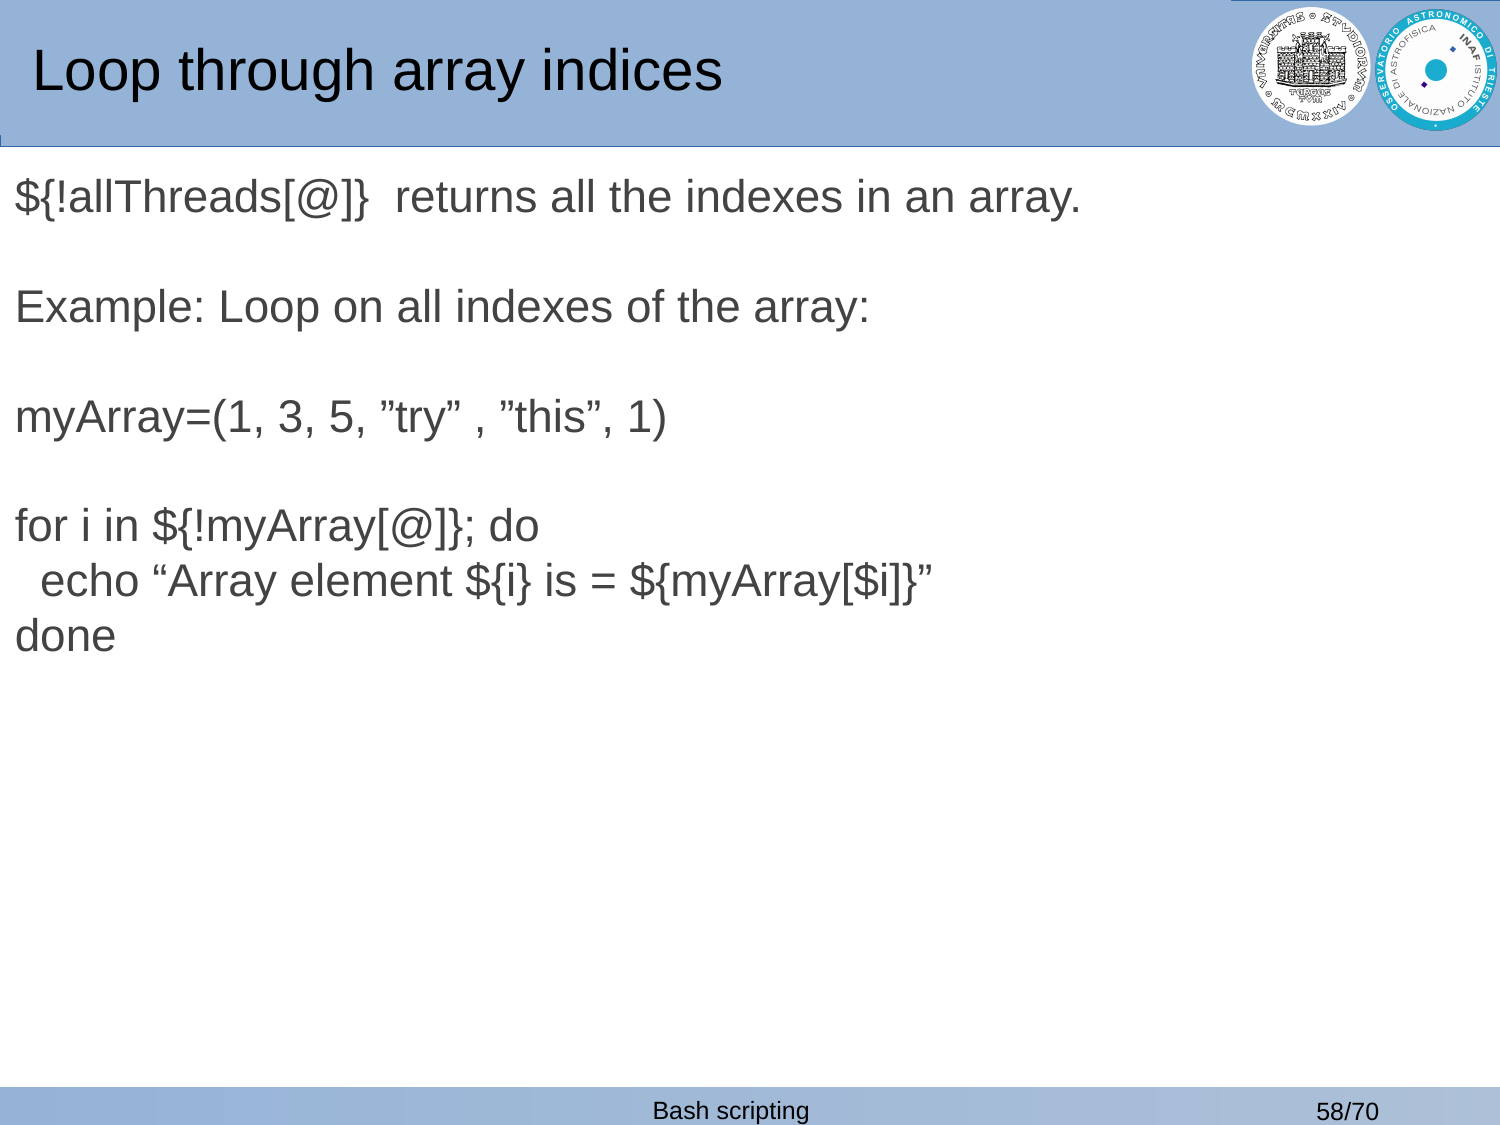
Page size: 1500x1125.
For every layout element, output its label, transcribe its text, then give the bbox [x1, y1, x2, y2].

picture [1252, 0, 1500, 156]
text_box Loop through array indices [0, 0, 1232, 136]
list ${!allThreads[@]} returns all the indexes in an array. Example: Loop on all indexes of the array: myArray=(1, 3, 5, ”try” , ”this”, 1) for i in ${!myArray[@]}; do echo “Array element ${i} is = ${myArray[$i]}” done [0, 158, 1500, 1104]
